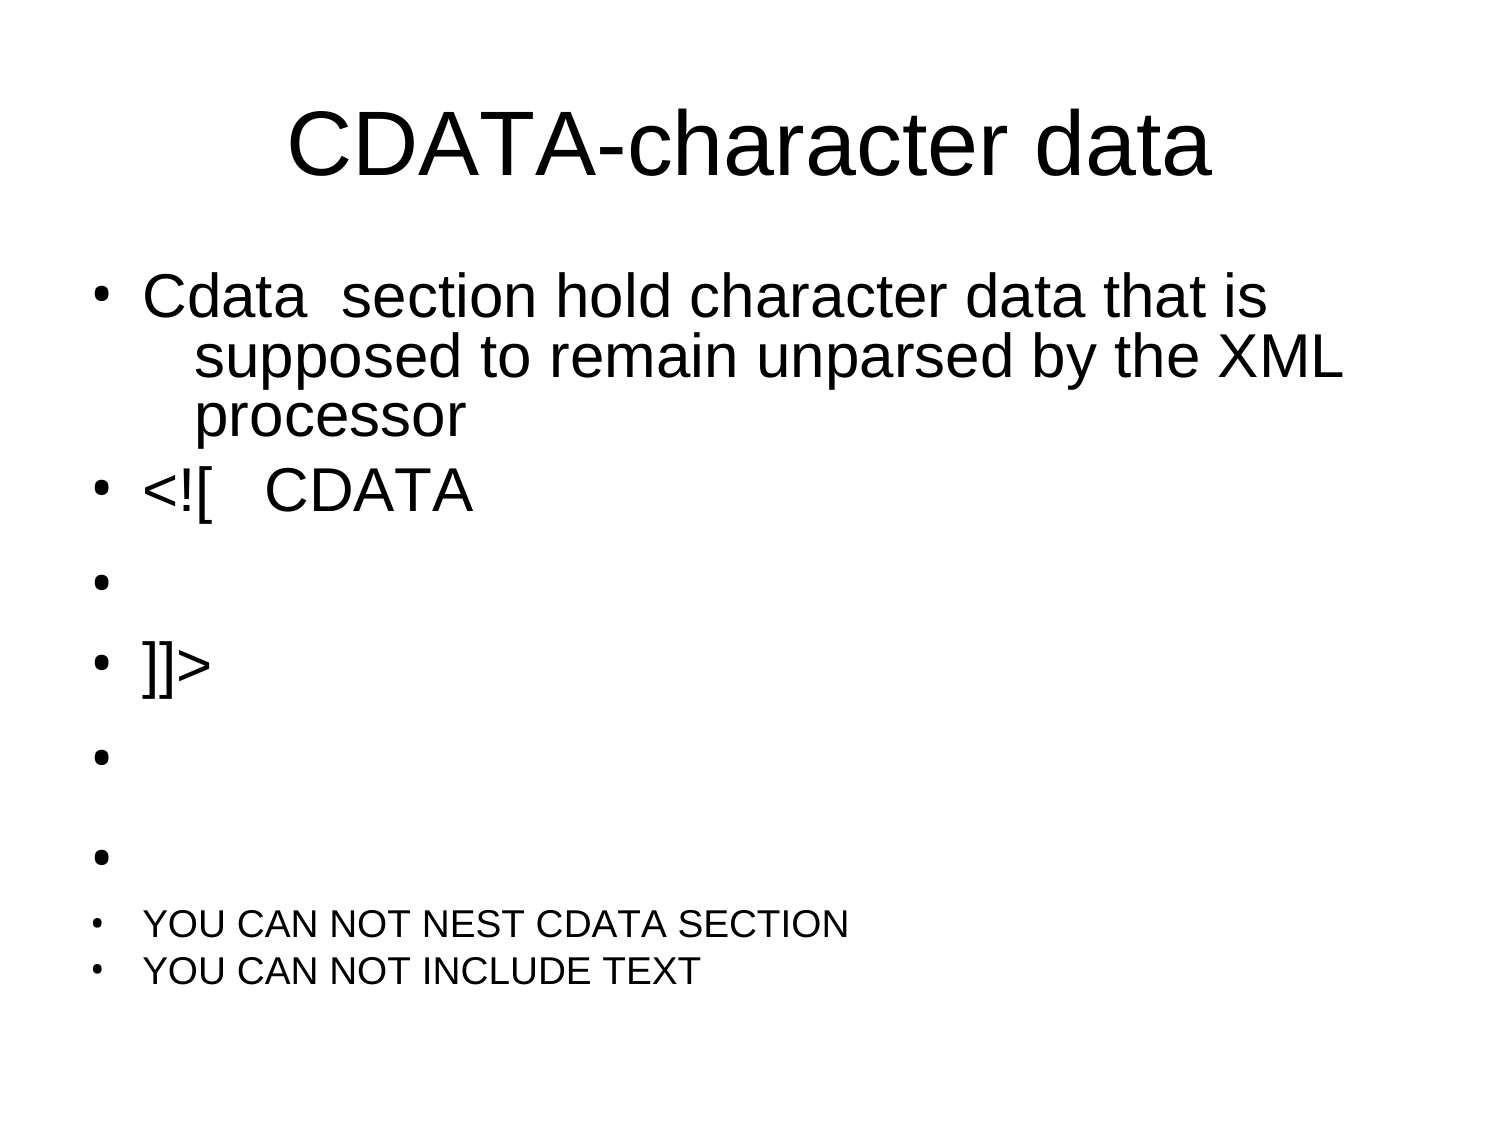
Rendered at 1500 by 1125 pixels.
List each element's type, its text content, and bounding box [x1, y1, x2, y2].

title CDATA-character data [75, 45, 1426, 233]
list Cdata section hold character data that is supposed to remain unparsed by the XML processor <![ CDATA ]]> YOU CAN NOT NEST CDATA SECTION YOU CAN NOT INCLUDE TEXT [75, 262, 1426, 1005]
